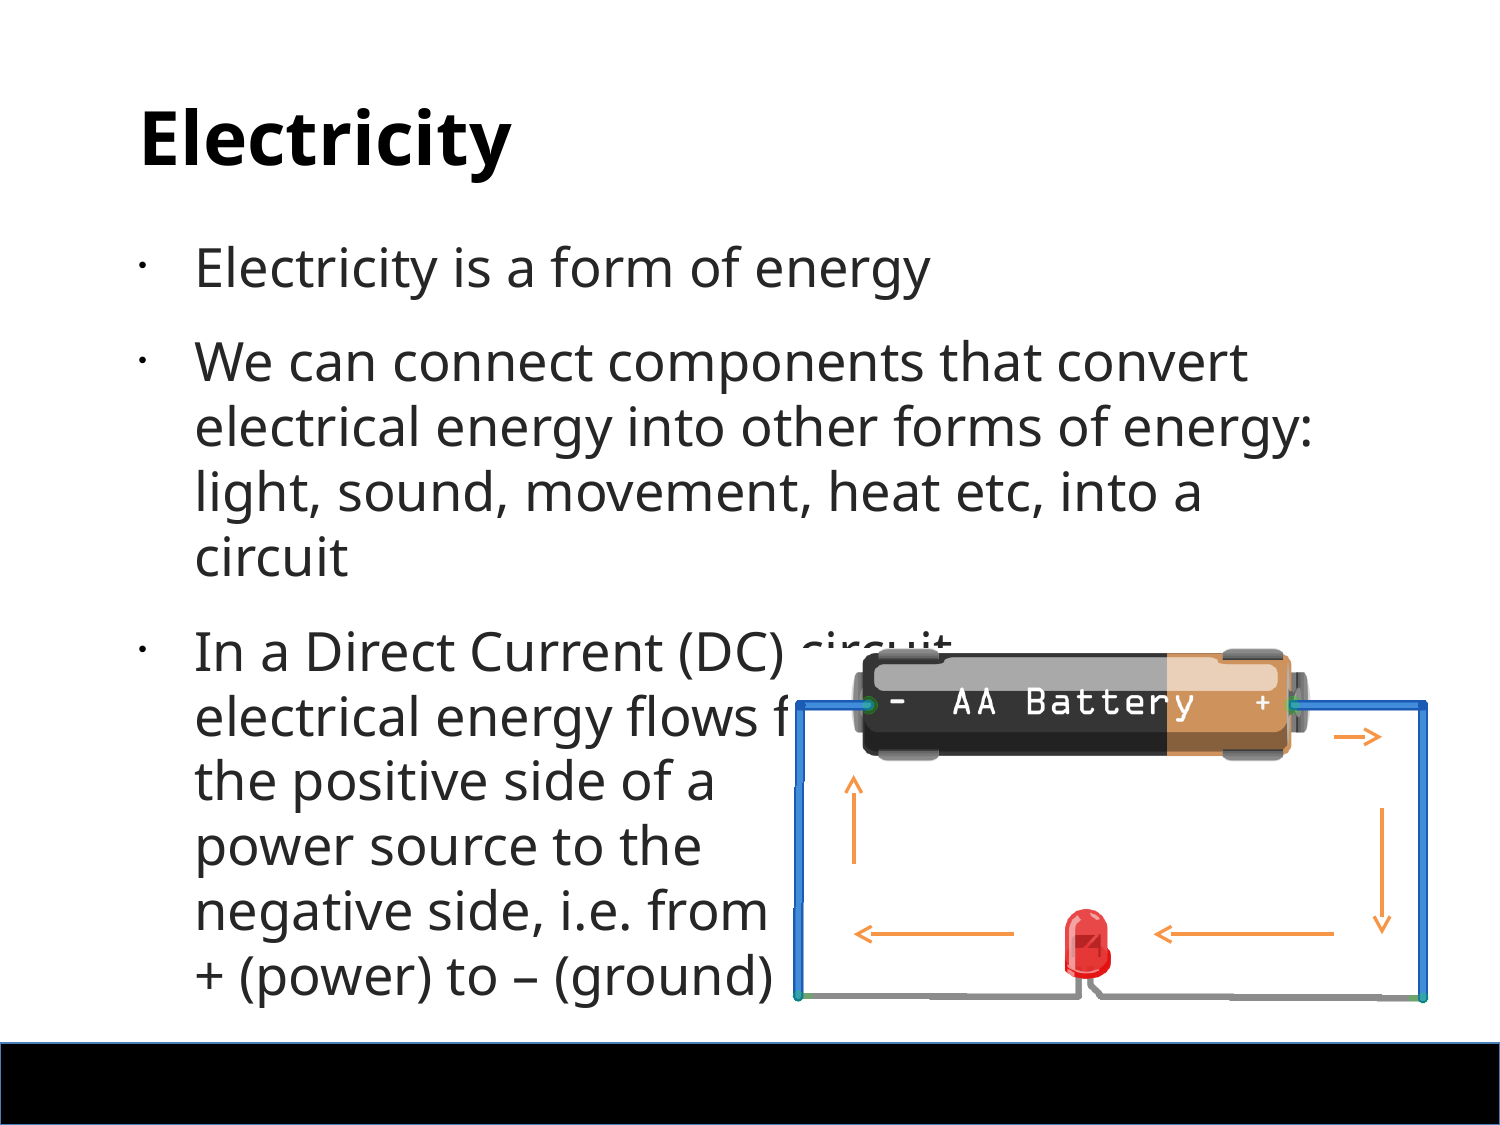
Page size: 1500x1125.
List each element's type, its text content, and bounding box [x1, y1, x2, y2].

list Electricity is a form of energy We can connect components that convert electrical energy into other forms of energy: light, sound, movement, heat etc, into a circuit In a Direct Current (DC) circuit, electrical energy flows from the positive side of a power source to the negative side, i.e. from + (power) to – (ground) [123, 225, 1383, 1005]
picture [788, 648, 1434, 1005]
title Electricity [123, 82, 1383, 174]
